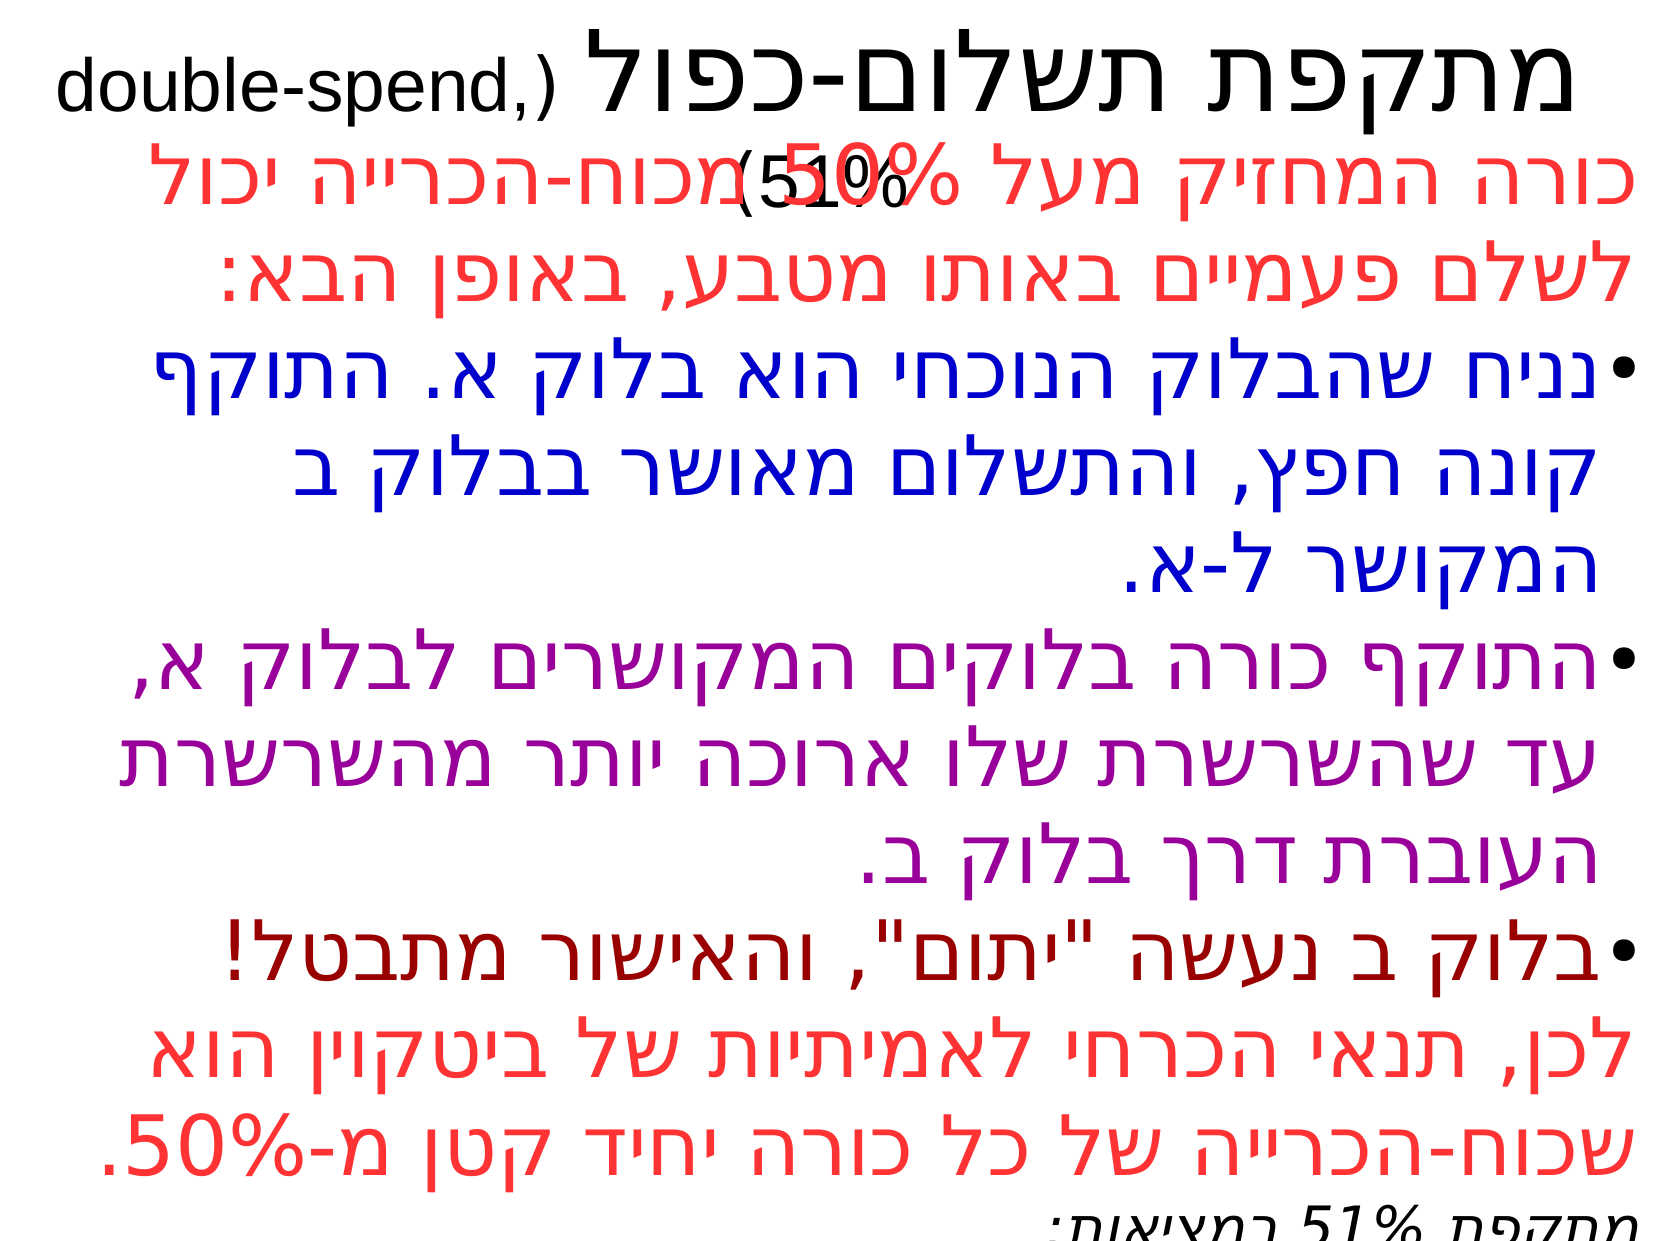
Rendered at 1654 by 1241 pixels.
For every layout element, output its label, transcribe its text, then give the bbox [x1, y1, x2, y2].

text_box מתקפת תשלום-כפול (double-spend, 51%) [0, 0, 1654, 120]
text_box כורה המחזיק מעל 50% מכוח-הכרייה יכול לשלם פעמיים באותו מטבע, באופן הבא: נניח שהבלוק הנוכחי הוא בלוק א. התוקף קונה חפץ, והתשלום מאושר בבלוק ב המקושר ל-א. התוקף כורה בלוקים המקושרים לבלוק א, עד שהשרשרת שלו ארוכה יותר מהשרשרת העוברת דרך בלוק ב. בלוק ב נעשה "יתום", והאישור מתבטל! לכן, תנאי הכרחי לאמיתיות של ביטקוין הוא שכוח-הכרייה של כל כורה יחיד קטן מ-50%. מתקפת 51% במציאות: https://www.investopedia.com/news/bitcoin-gold-hack-shows-51-attack-real/ [0, 120, 1654, 1222]
